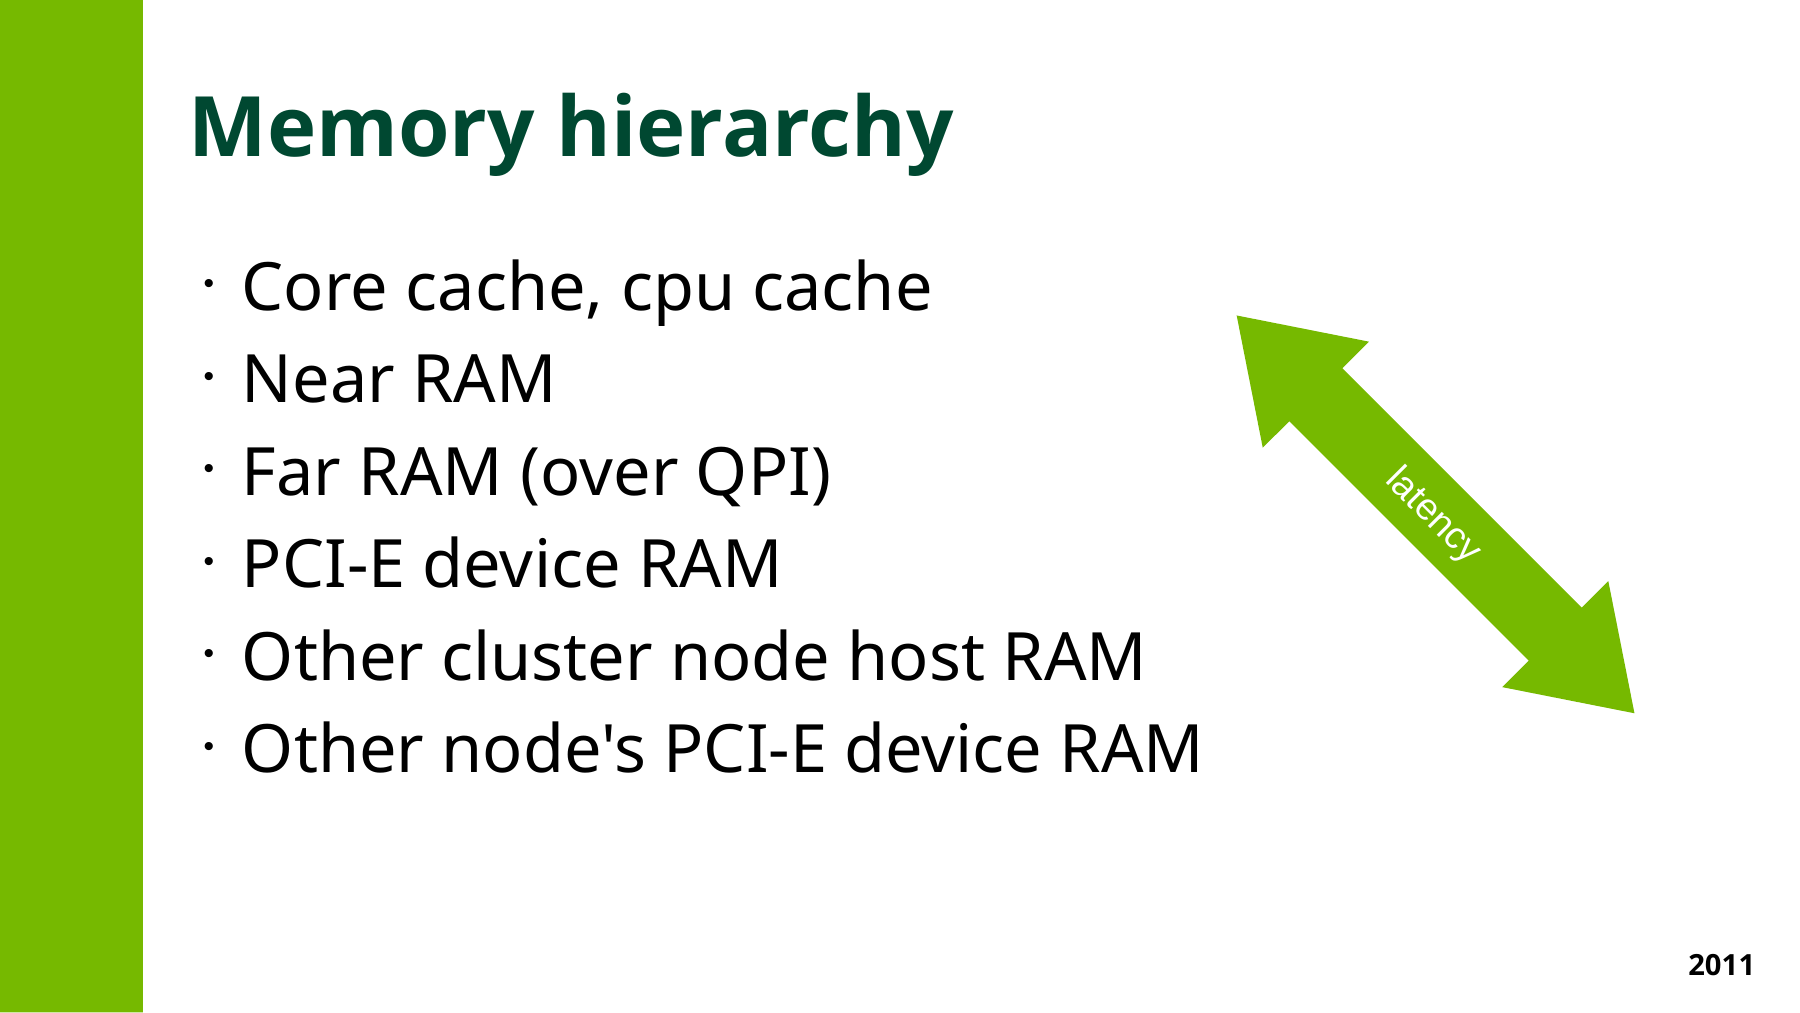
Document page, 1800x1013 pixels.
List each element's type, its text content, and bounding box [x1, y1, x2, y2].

text_box latency [1236, 315, 1635, 714]
title Memory hierarchy [188, 40, 1733, 211]
list Core cache, cpu cache Near RAM Far RAM (over QPI) PCI-E device RAM Other cluster node host RAM Other node's PCI-E device RAM [188, 236, 1733, 906]
